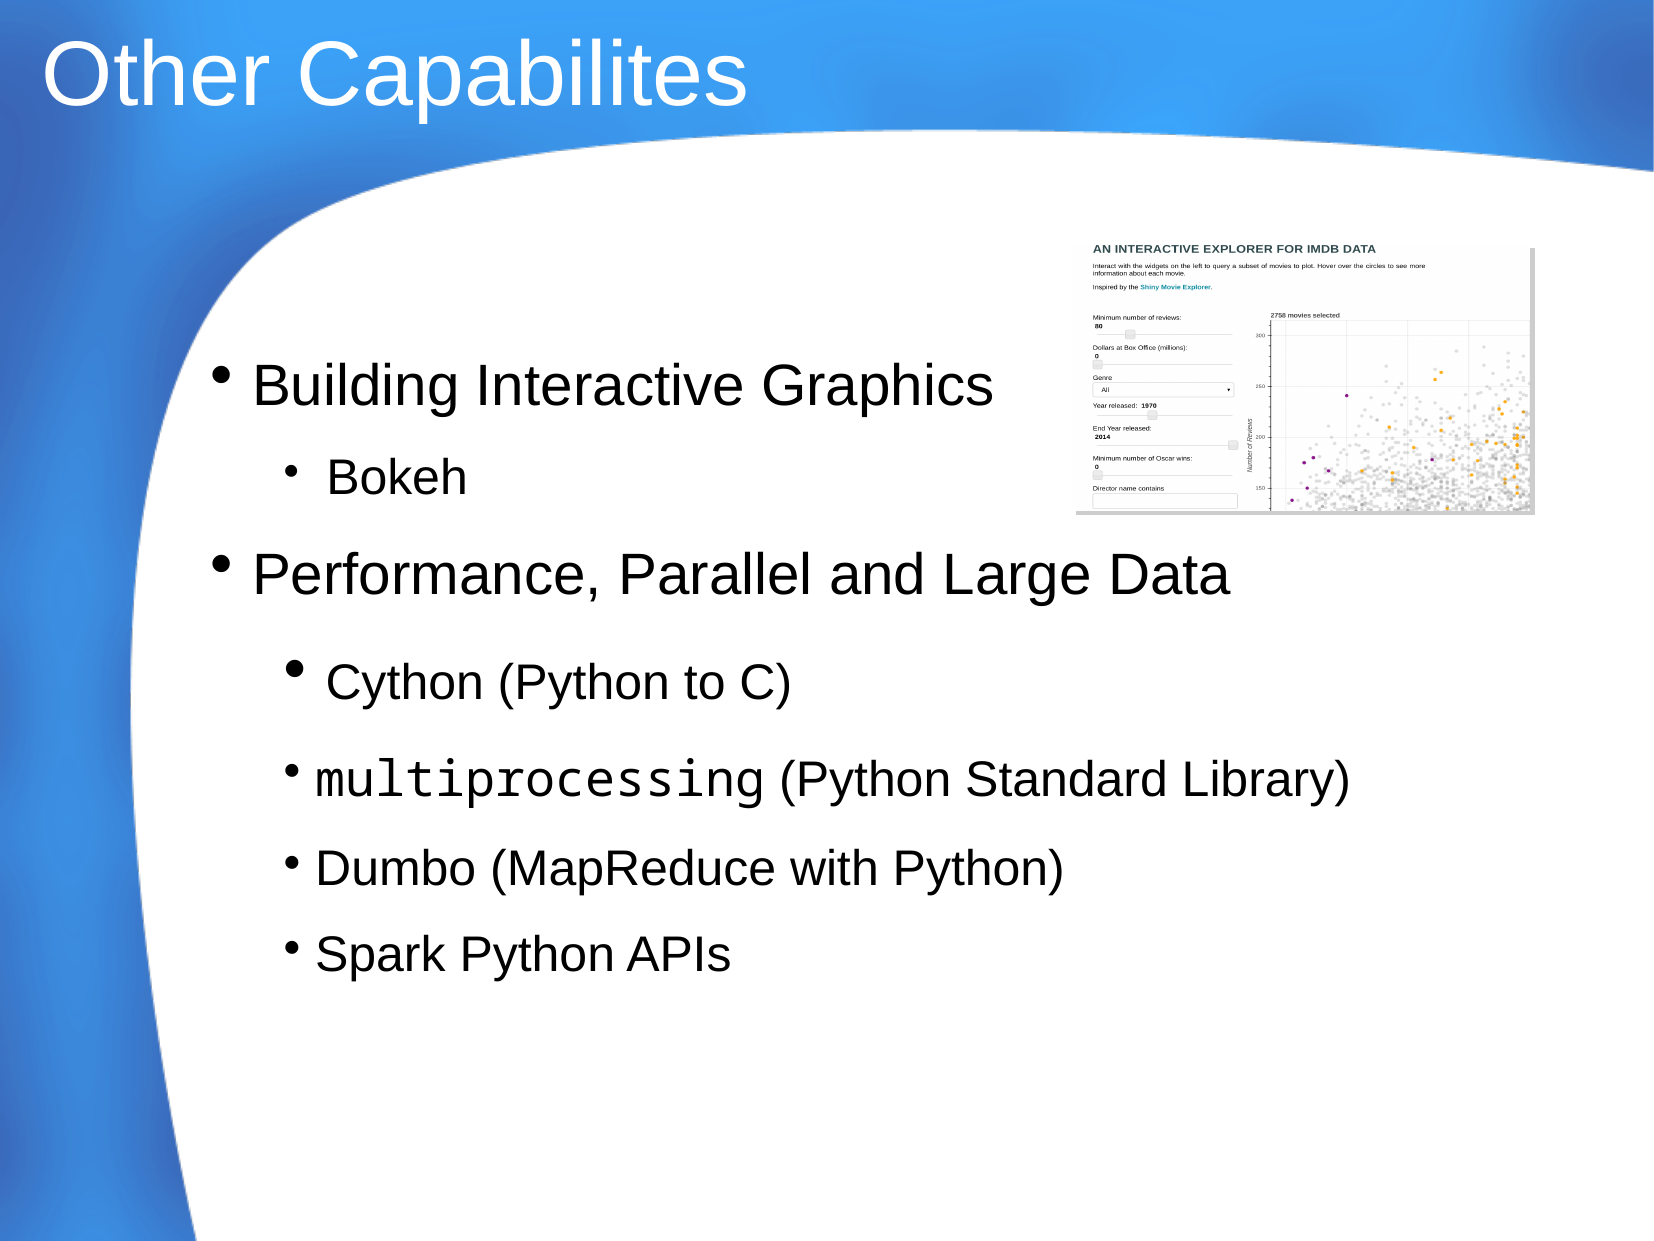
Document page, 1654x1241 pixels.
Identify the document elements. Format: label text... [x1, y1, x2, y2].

picture [0, 0, 1654, 1241]
list Building Interactive Graphics Bokeh Performance, Parallel and Large Data Cython (Python to C) multiprocessing (Python Standard Library) Dumbo (MapReduce with Python) Spark Python APIs [210, 345, 1538, 1171]
title Other Capabilites [41, 0, 1530, 177]
